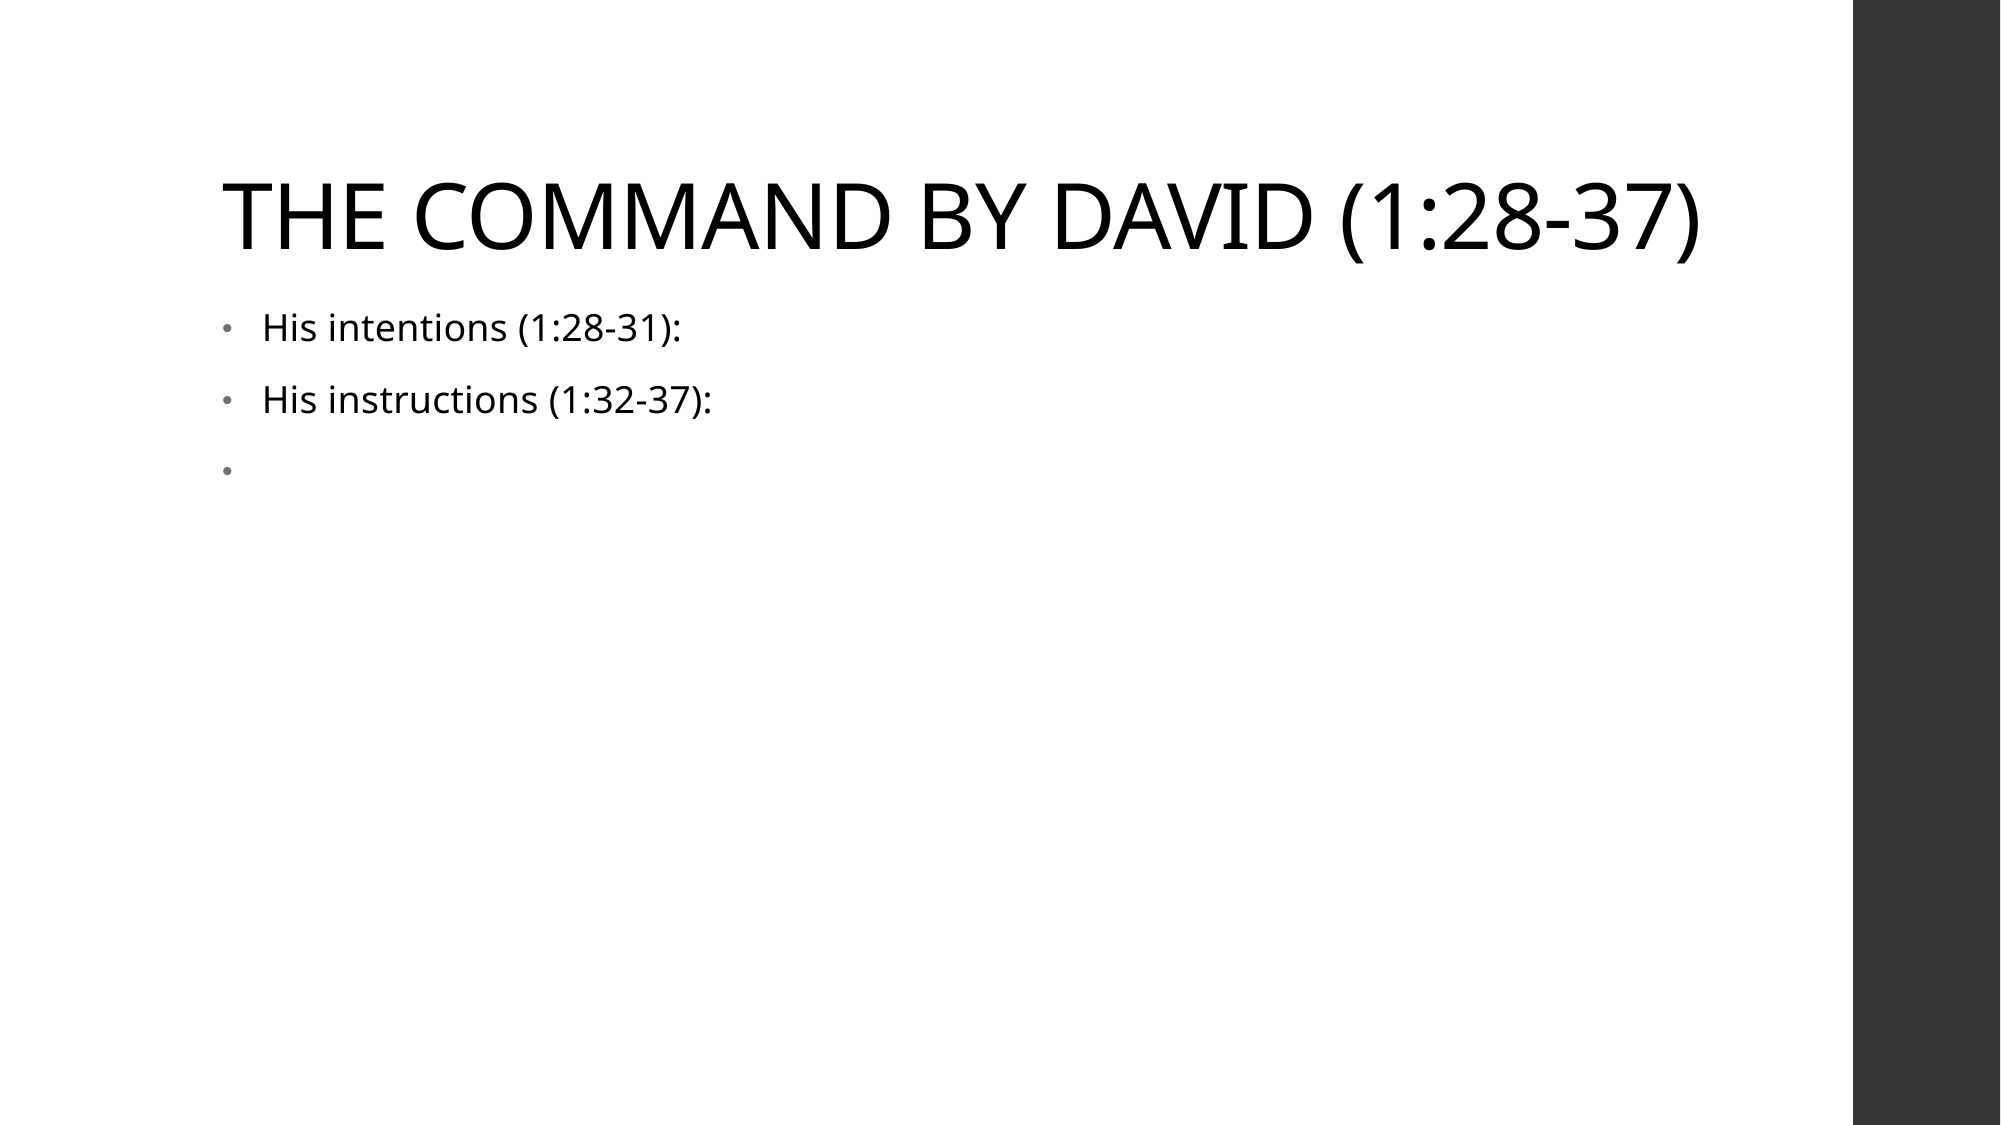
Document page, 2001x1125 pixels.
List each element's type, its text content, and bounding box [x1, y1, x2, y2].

list His intentions (1:28-31): His instructions (1:32-37): [206, 299, 1617, 1014]
title THE COMMAND BY DAVID (1:28-37) [206, 60, 1797, 278]
